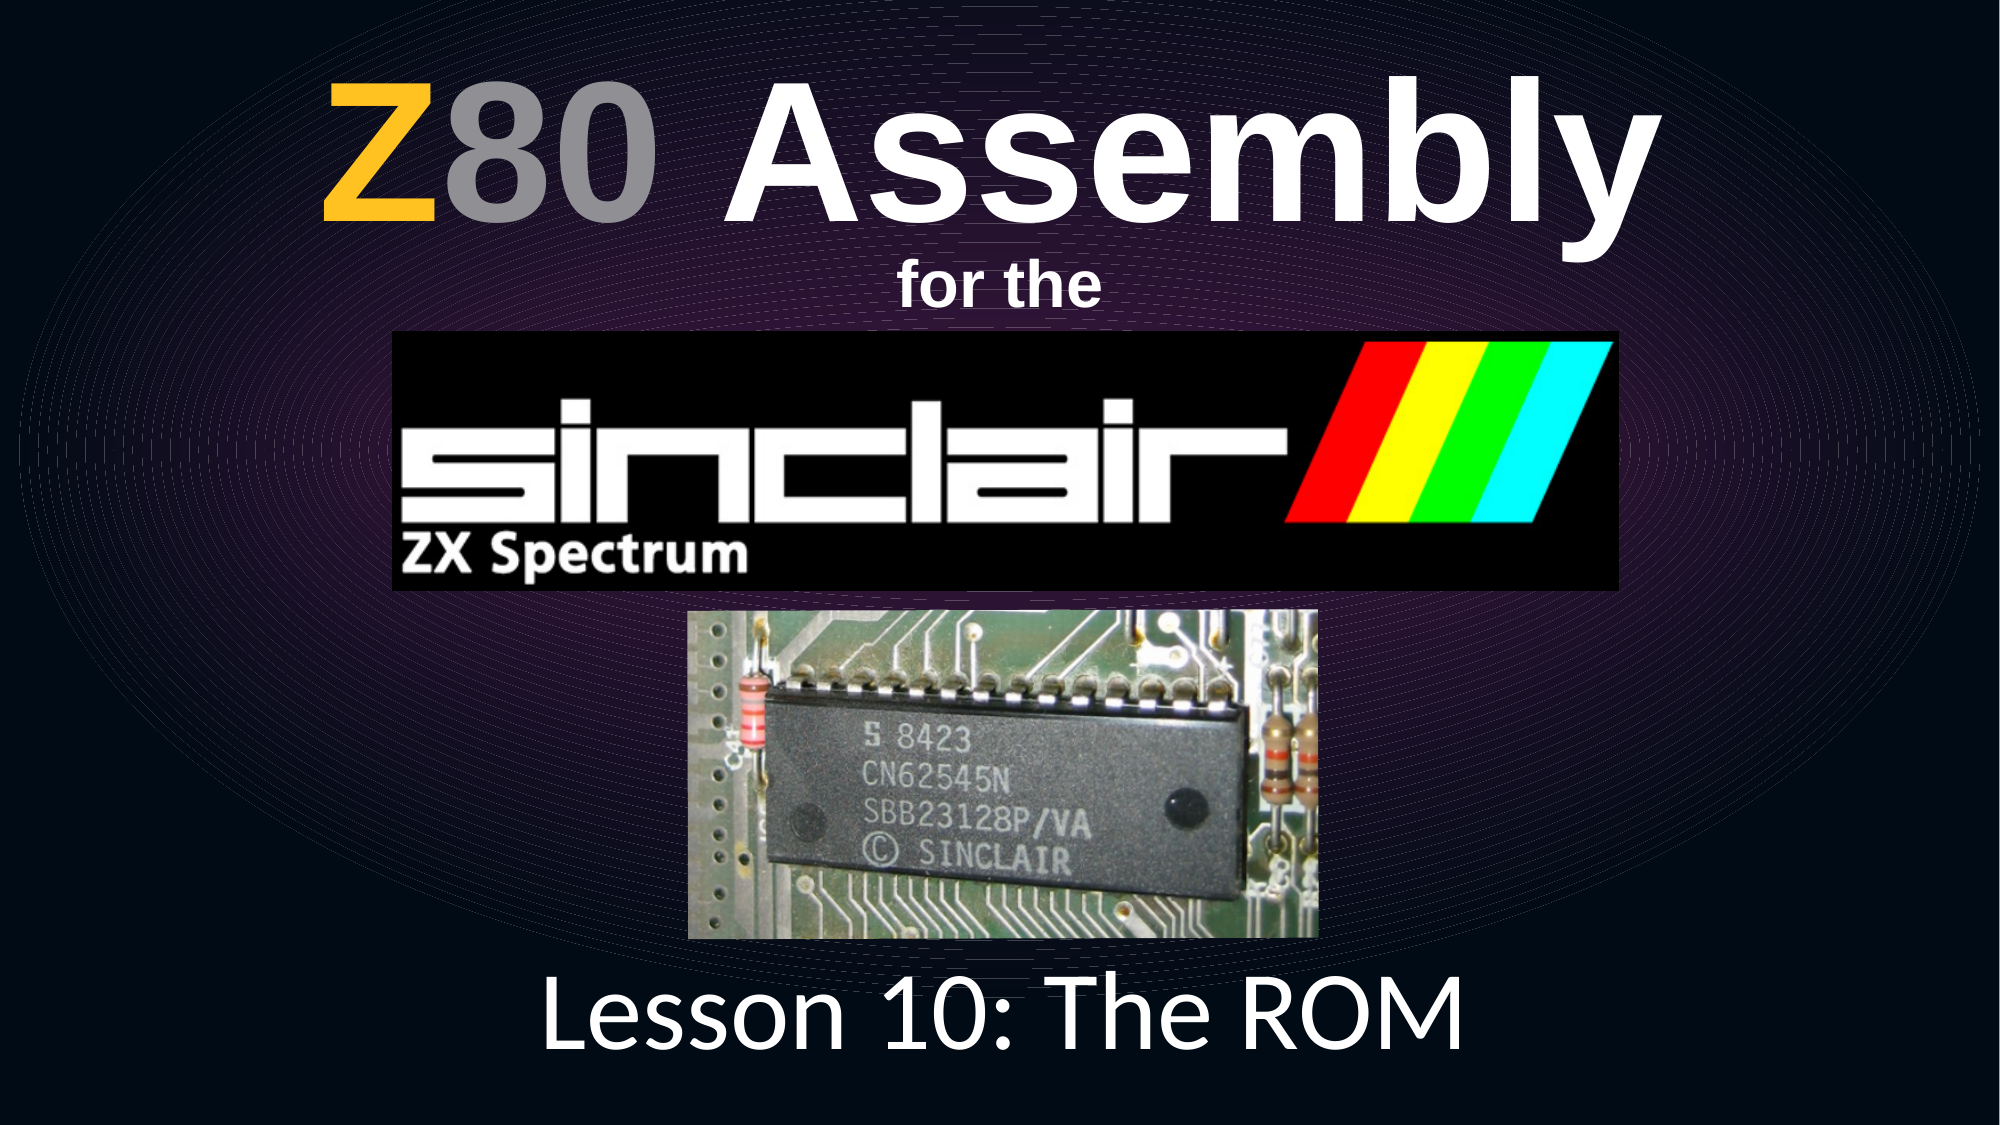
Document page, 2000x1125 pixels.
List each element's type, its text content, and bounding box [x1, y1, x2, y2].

picture [687, 609, 1319, 940]
text_box for the [881, 239, 1119, 330]
subtitle Lesson 10: The ROM [59, 945, 1950, 1072]
text_box Z80 Assembly [304, 32, 1713, 495]
picture [392, 331, 1619, 591]
